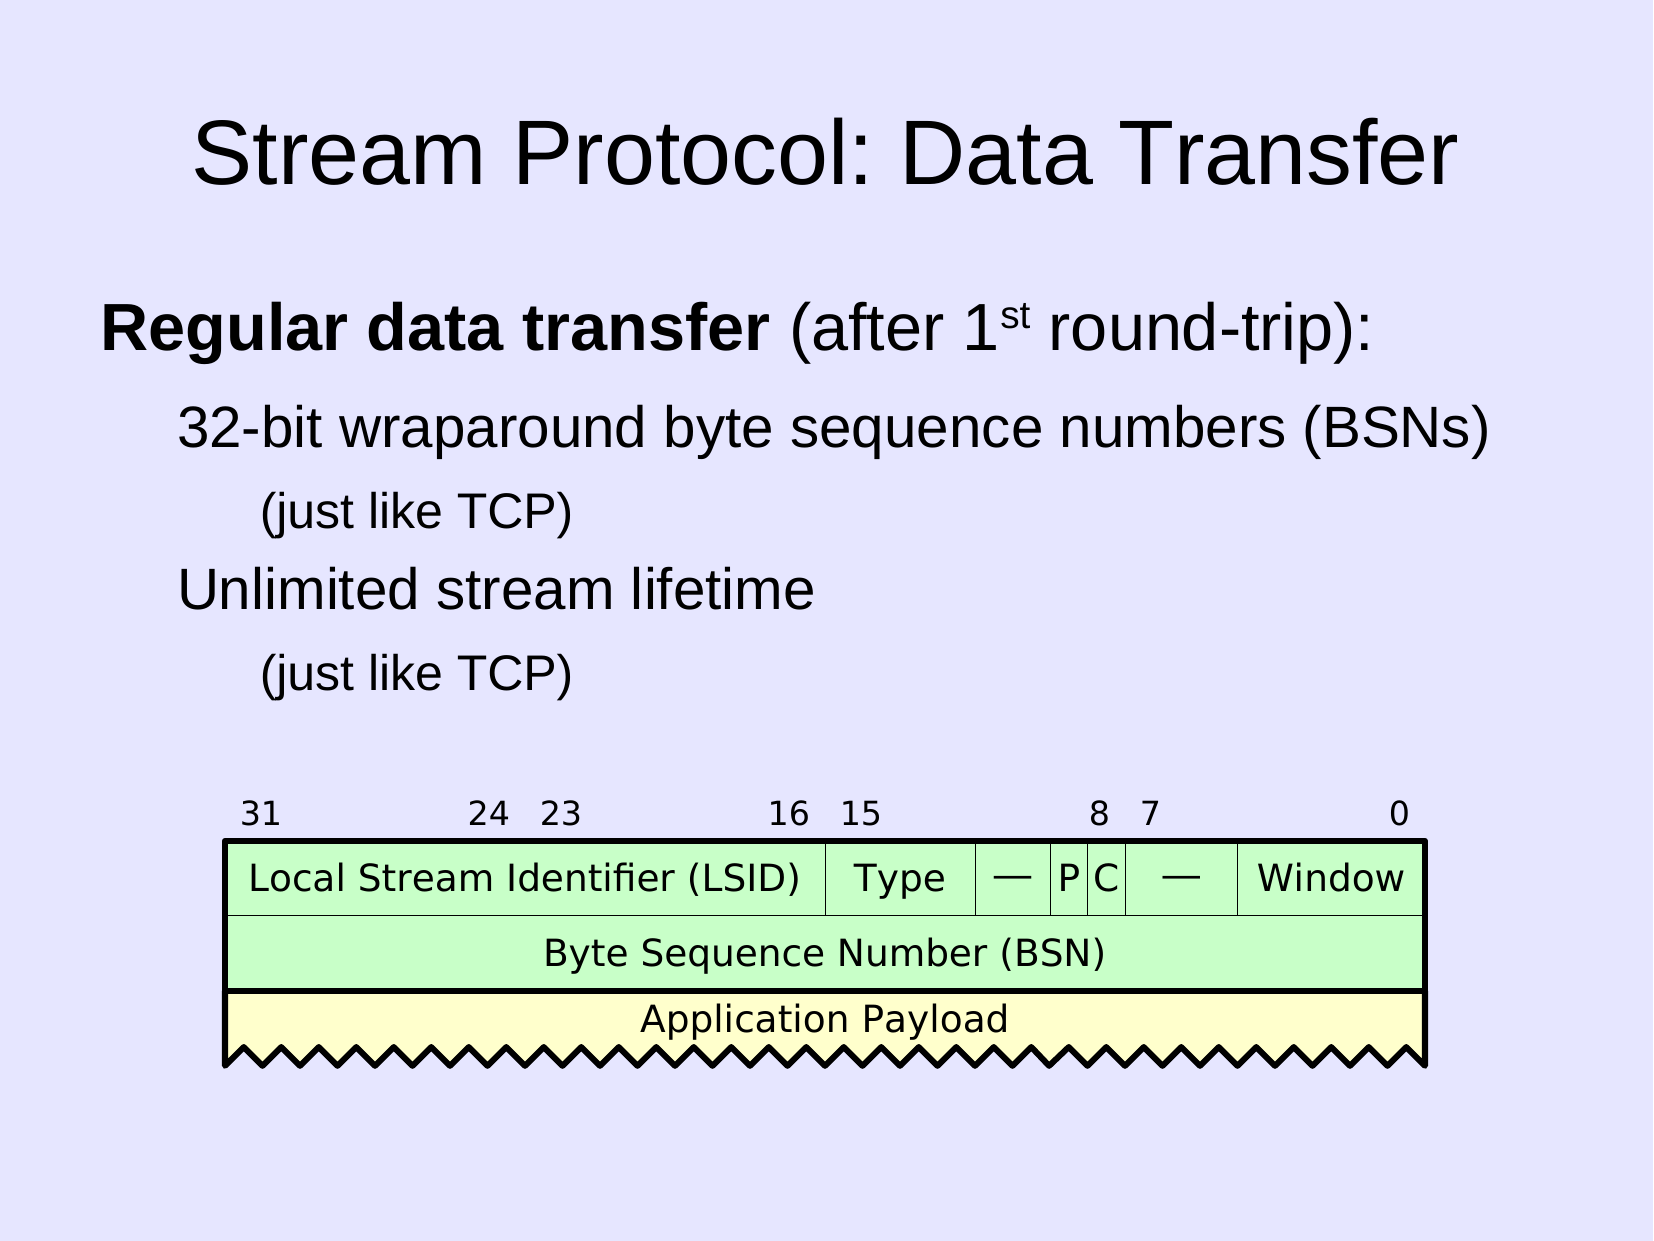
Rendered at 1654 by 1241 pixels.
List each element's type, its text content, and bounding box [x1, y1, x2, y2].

text_box [1220, 1049, 1255, 1066]
text_box [1333, 991, 1426, 1066]
text_box [320, 1049, 355, 1066]
text_box [770, 1049, 805, 1066]
text_box Local Stream Identifier (LSID) [225, 840, 826, 916]
text_box [1145, 1049, 1180, 1066]
list Regular data transfer (after 1st round-trip): 32-bit wraparound byte sequence numbers (BSNs) (just like TCP) Unlimited stream lifetime (just like TCP) [82, 290, 1571, 1095]
text_box [695, 1049, 730, 1066]
text_box [470, 1049, 505, 1066]
text_box [583, 1049, 617, 1066]
text_box [958, 1049, 992, 1066]
text_box [883, 1049, 917, 1066]
text_box P [1051, 840, 1088, 916]
text_box 31 [225, 787, 338, 840]
text_box [225, 991, 317, 1066]
text_box [508, 1049, 542, 1066]
text_box [1295, 1049, 1330, 1066]
text_box [920, 1049, 955, 1066]
text_box [845, 1049, 880, 1066]
text_box 8 [1012, 787, 1126, 840]
text_box 7 [1126, 787, 1238, 840]
text_box [433, 1049, 467, 1066]
text_box 15 [826, 787, 938, 840]
title Stream Protocol: Data Transfer [82, 56, 1571, 250]
text_box [1258, 1049, 1292, 1066]
text_box [733, 1049, 767, 1066]
text_box [1108, 1049, 1142, 1066]
text_box 16 [712, 787, 826, 840]
text_box 24 [412, 787, 526, 840]
text_box C [1088, 840, 1125, 916]
text_box 0 [1312, 787, 1426, 840]
text_box [545, 1049, 580, 1066]
text_box Application Payload [300, 991, 1351, 1049]
text_box [395, 1049, 430, 1066]
text_box Window [1238, 840, 1426, 916]
text_box [808, 1049, 842, 1066]
text_box Byte Sequence Number (BSN) [225, 916, 1426, 991]
text_box [1183, 1049, 1217, 1066]
text_box [620, 1049, 655, 1066]
text_box — [1125, 840, 1238, 916]
text_box [658, 1049, 692, 1066]
text_box Type [826, 840, 975, 916]
text_box [1070, 1049, 1105, 1066]
text_box 23 [526, 787, 638, 840]
text_box [995, 1049, 1030, 1066]
text_box [1033, 1049, 1067, 1066]
text_box — [975, 840, 1051, 916]
text_box [358, 1049, 392, 1066]
